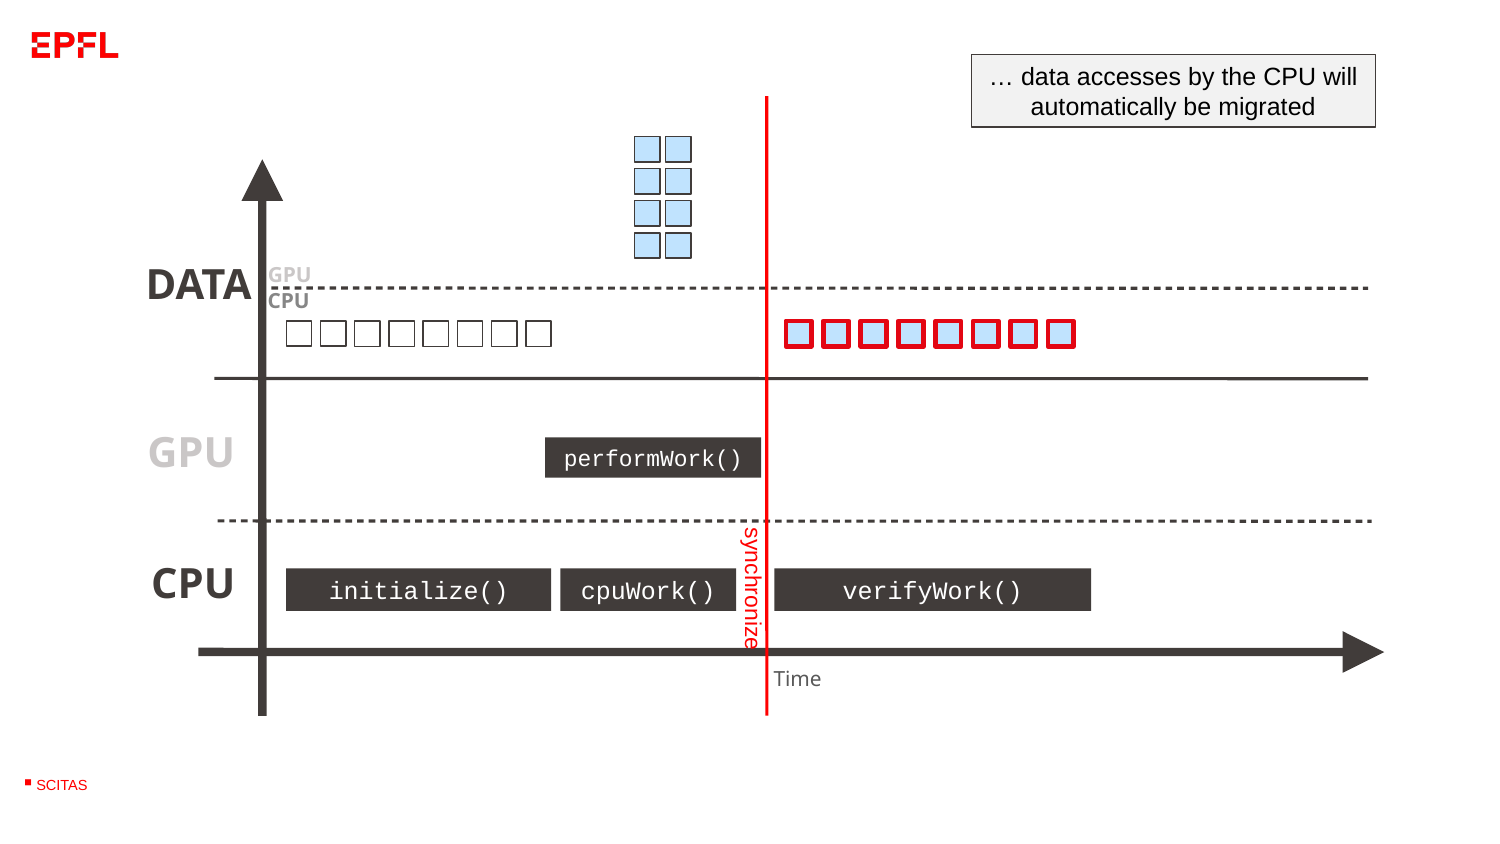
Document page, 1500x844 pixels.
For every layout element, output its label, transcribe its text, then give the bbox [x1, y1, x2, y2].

text_box … data accesses by the CPU will automatically be migrated [971, 54, 1376, 127]
text_box [823, 320, 849, 347]
text_box [665, 136, 692, 162]
text_box CPU [298, 293, 304, 306]
text_box [898, 320, 924, 347]
text_box CPU [19, 561, 259, 614]
text_box [1047, 320, 1074, 347]
text_box performWork() [545, 437, 762, 478]
text_box [665, 168, 692, 194]
text_box GPU [255, 260, 327, 293]
text_box CPU [255, 286, 341, 319]
text_box DATA [133, 261, 274, 315]
text_box verifyWork() [775, 568, 1092, 611]
text_box cpuWork() [560, 568, 737, 611]
text_box [634, 200, 660, 227]
text_box synchronize [734, 515, 775, 682]
text_box [634, 232, 660, 259]
text_box [860, 320, 887, 347]
text_box [634, 168, 660, 194]
text_box [634, 136, 660, 162]
text_box Time [769, 663, 881, 698]
text_box [1010, 320, 1036, 347]
text_box [665, 232, 692, 259]
text_box [973, 320, 999, 347]
picture [21, 21, 129, 69]
text_box [785, 320, 812, 347]
text_box [665, 200, 692, 227]
text_box GPU [19, 430, 259, 484]
text_box initialize() [286, 568, 552, 611]
text_box [935, 320, 962, 347]
